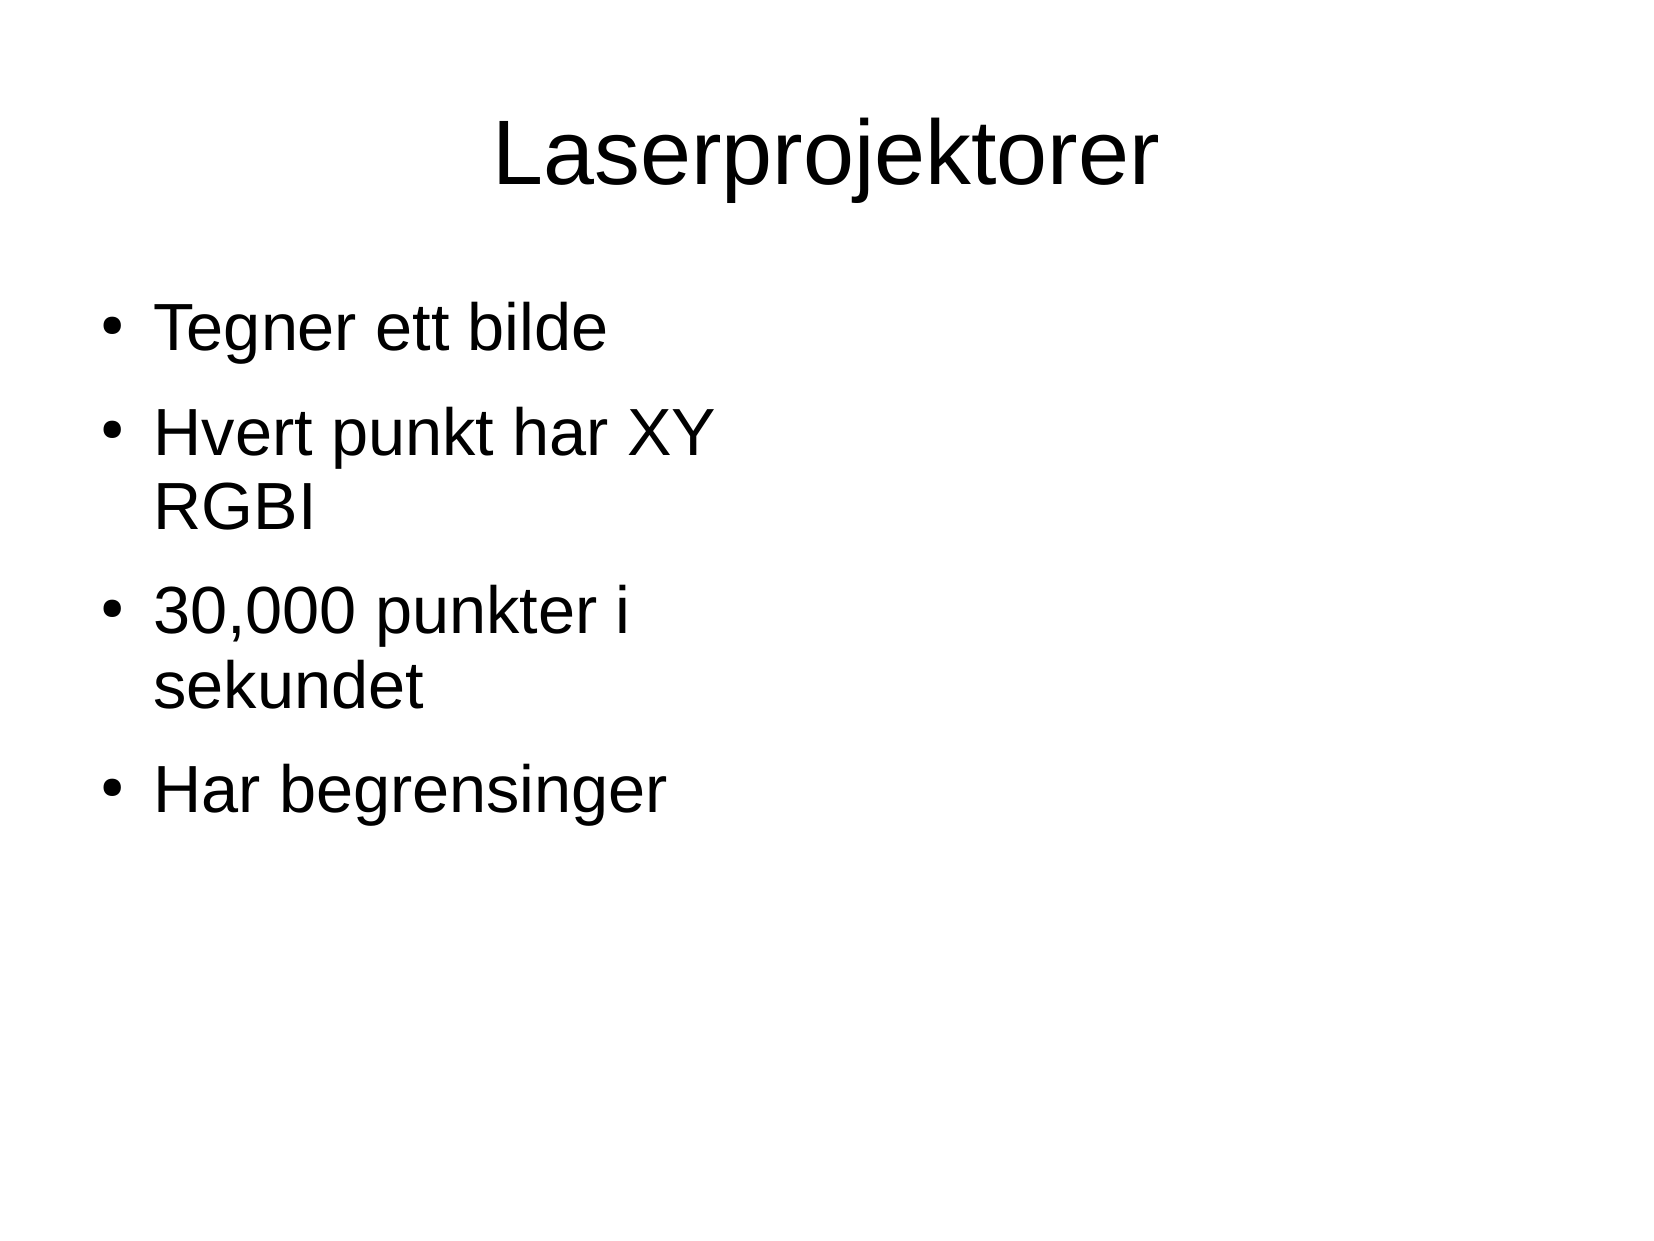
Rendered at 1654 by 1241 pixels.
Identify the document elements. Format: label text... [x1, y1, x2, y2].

title Laserprojektorer [82, 49, 1571, 257]
list Tegner ett bilde Hvert punkt har XY RGBI 30,000 punkter i sekundet Har begrensinger [82, 290, 809, 1109]
